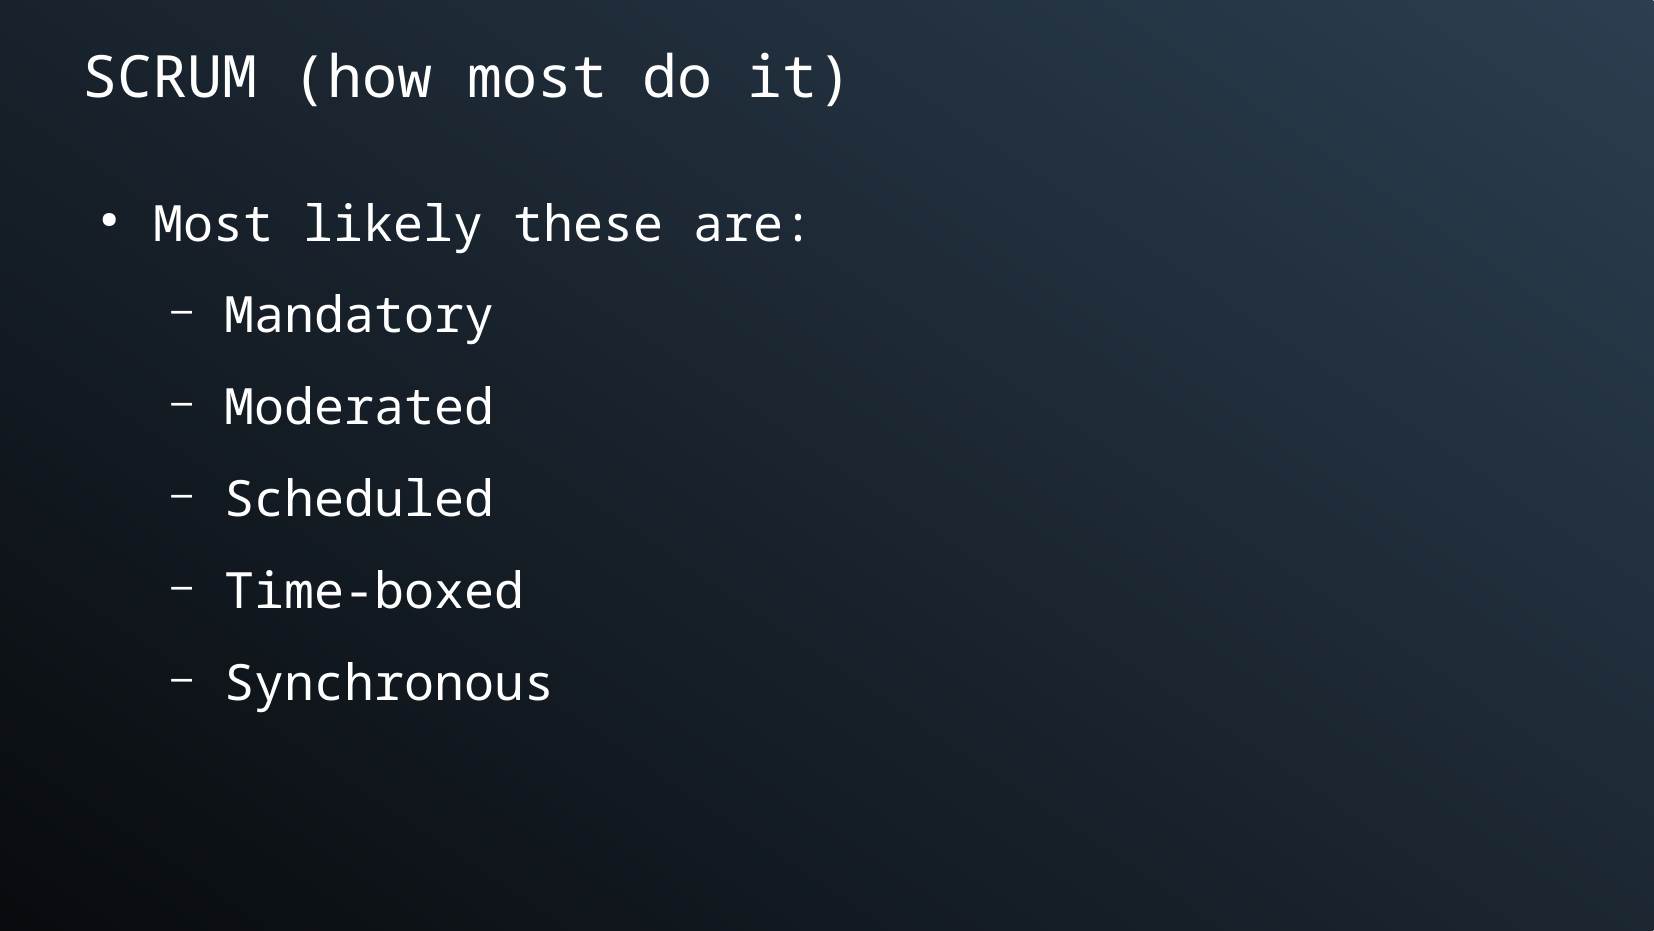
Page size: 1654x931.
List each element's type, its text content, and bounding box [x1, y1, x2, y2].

list Most likely these are: Mandatory Moderated Scheduled Time-boxed Synchronous [82, 187, 1571, 826]
title SCRUM (how most do it) [82, 37, 1388, 113]
